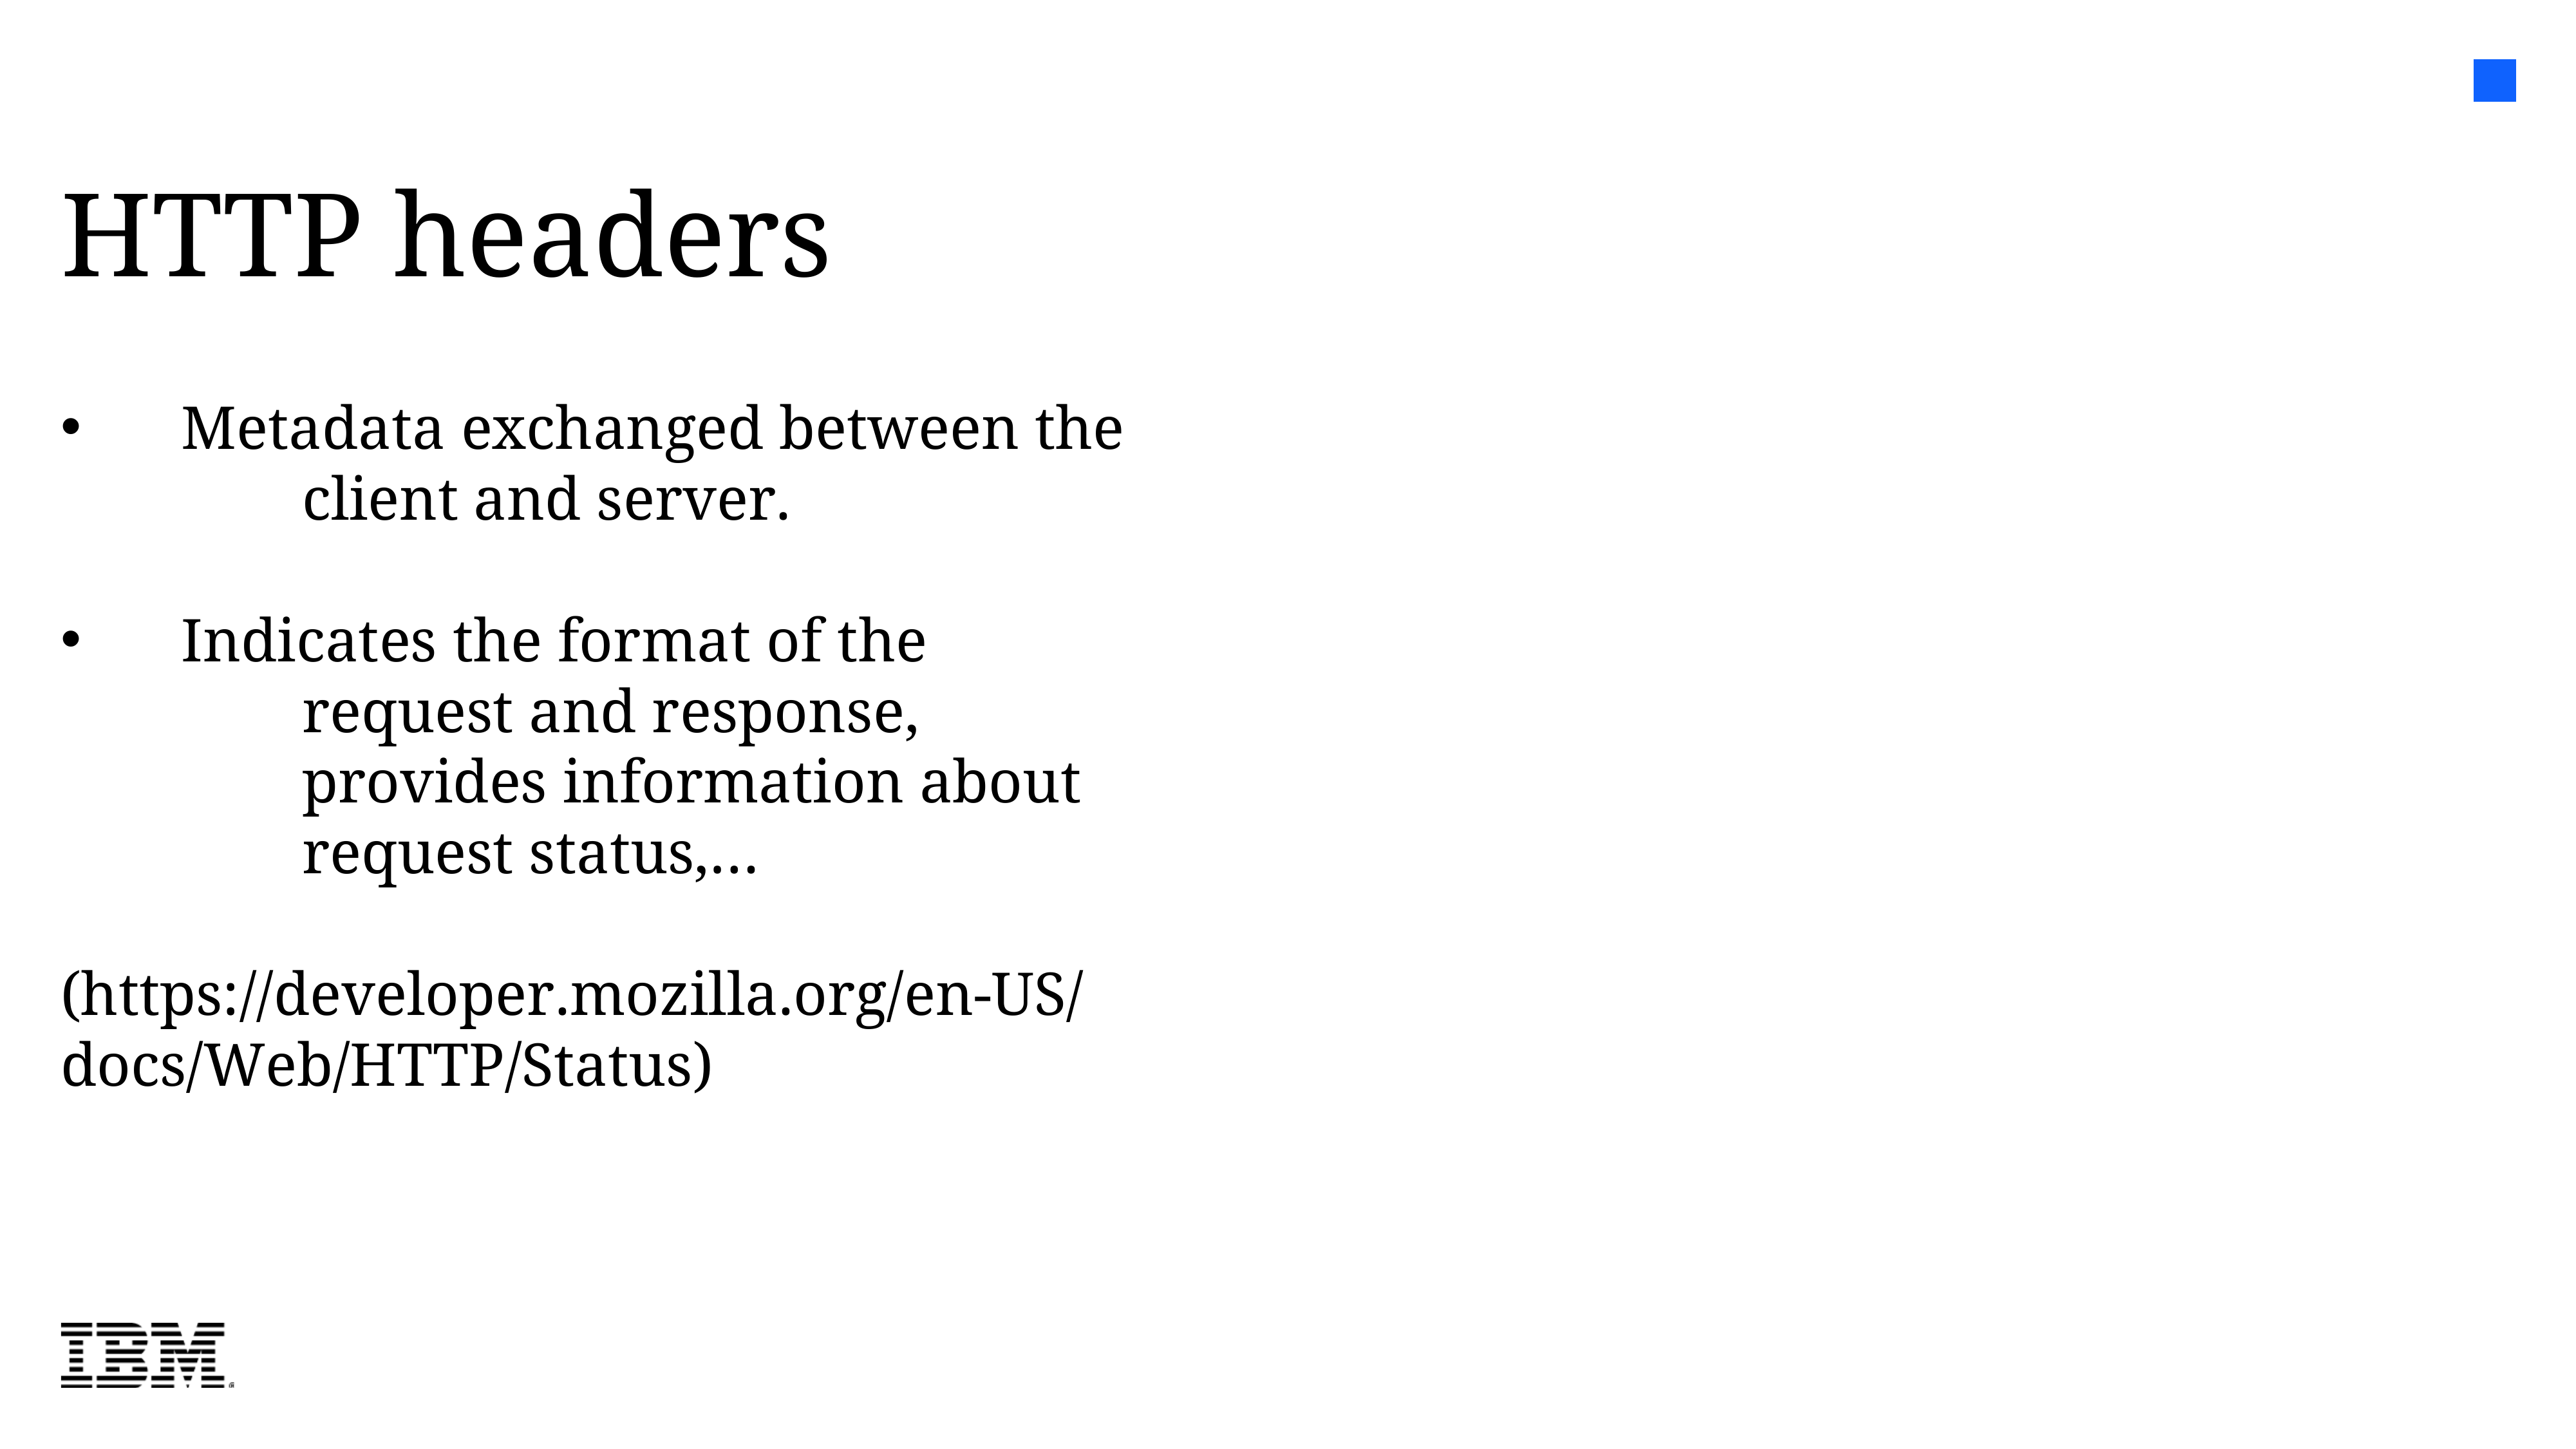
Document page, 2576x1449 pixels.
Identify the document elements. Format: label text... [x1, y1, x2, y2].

text_box [2475, 60, 2515, 100]
title HTTP headers [61, 161, 1128, 338]
text_box Metadata exchanged between the client and server. Indicates the format of the request and response, provides information about request status,… (https://developer.mozilla.org/en-US/docs/Web/HTTP/Status) [61, 390, 1128, 1182]
